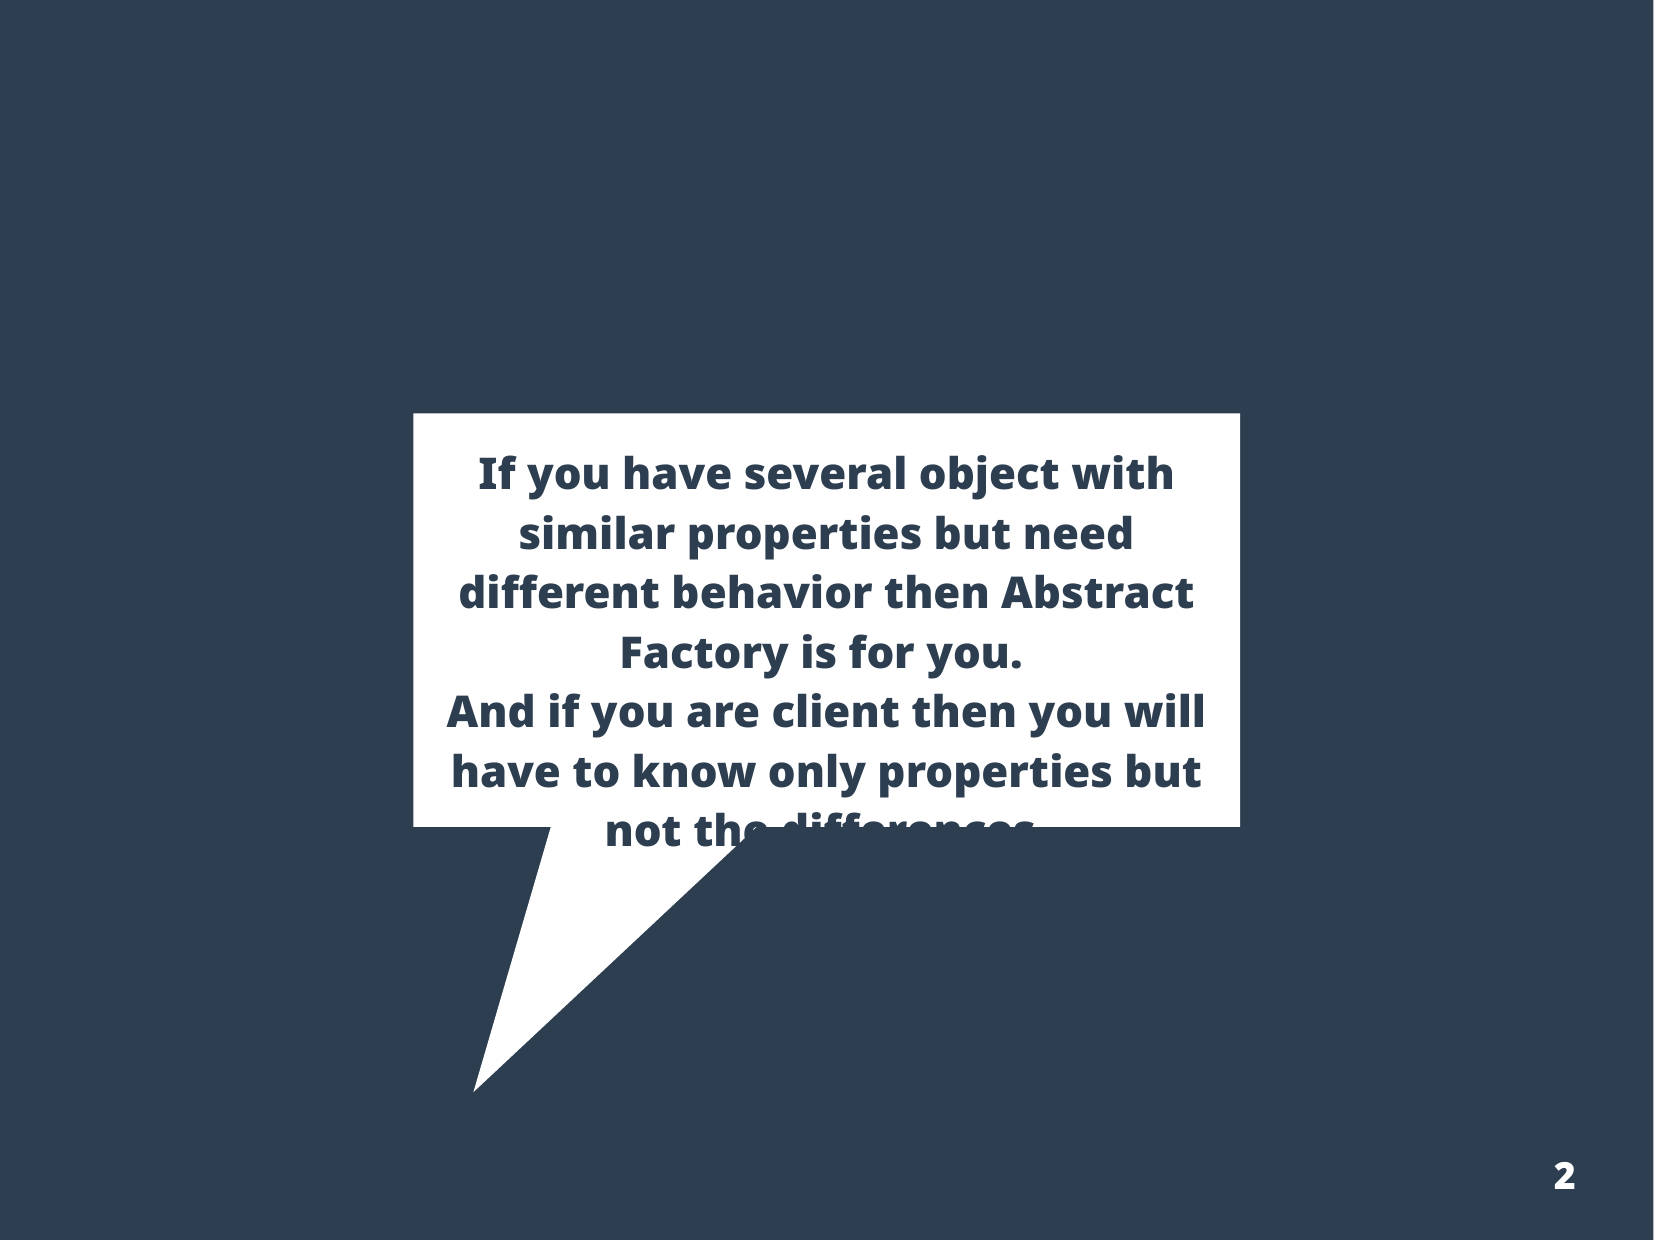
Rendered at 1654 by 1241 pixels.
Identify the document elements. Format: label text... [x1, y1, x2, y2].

title If you have several object with similar properties but need different behavior then Abstract Factory is for you. And if you are client then you will have to know only properties but not the differences. [442, 442, 1211, 798]
